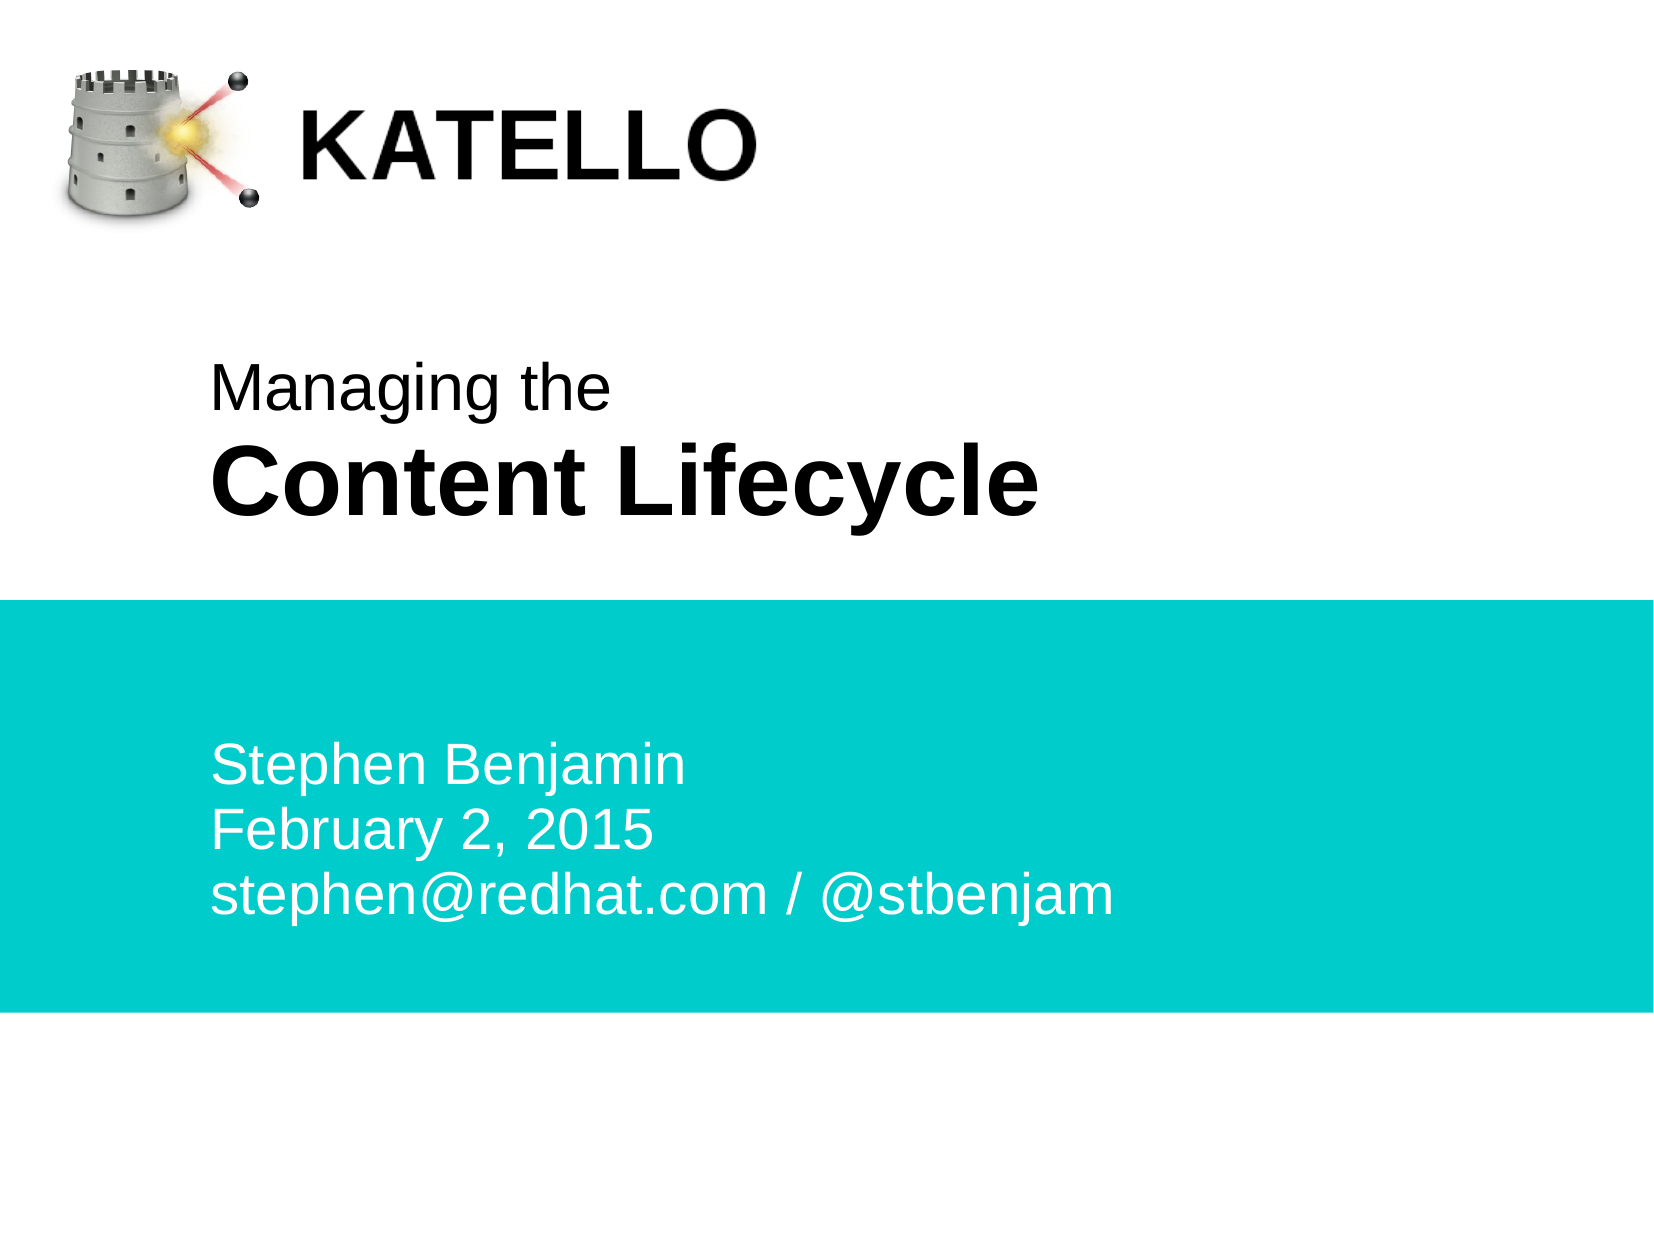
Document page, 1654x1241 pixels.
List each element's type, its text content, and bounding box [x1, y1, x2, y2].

picture [283, 82, 827, 221]
picture [48, 41, 272, 254]
text_box Managing the Content Lifecycle [194, 342, 1057, 544]
text_box Stephen Benjamin February 2, 2015 stephen@redhat.com / @stbenjam [195, 724, 1201, 935]
